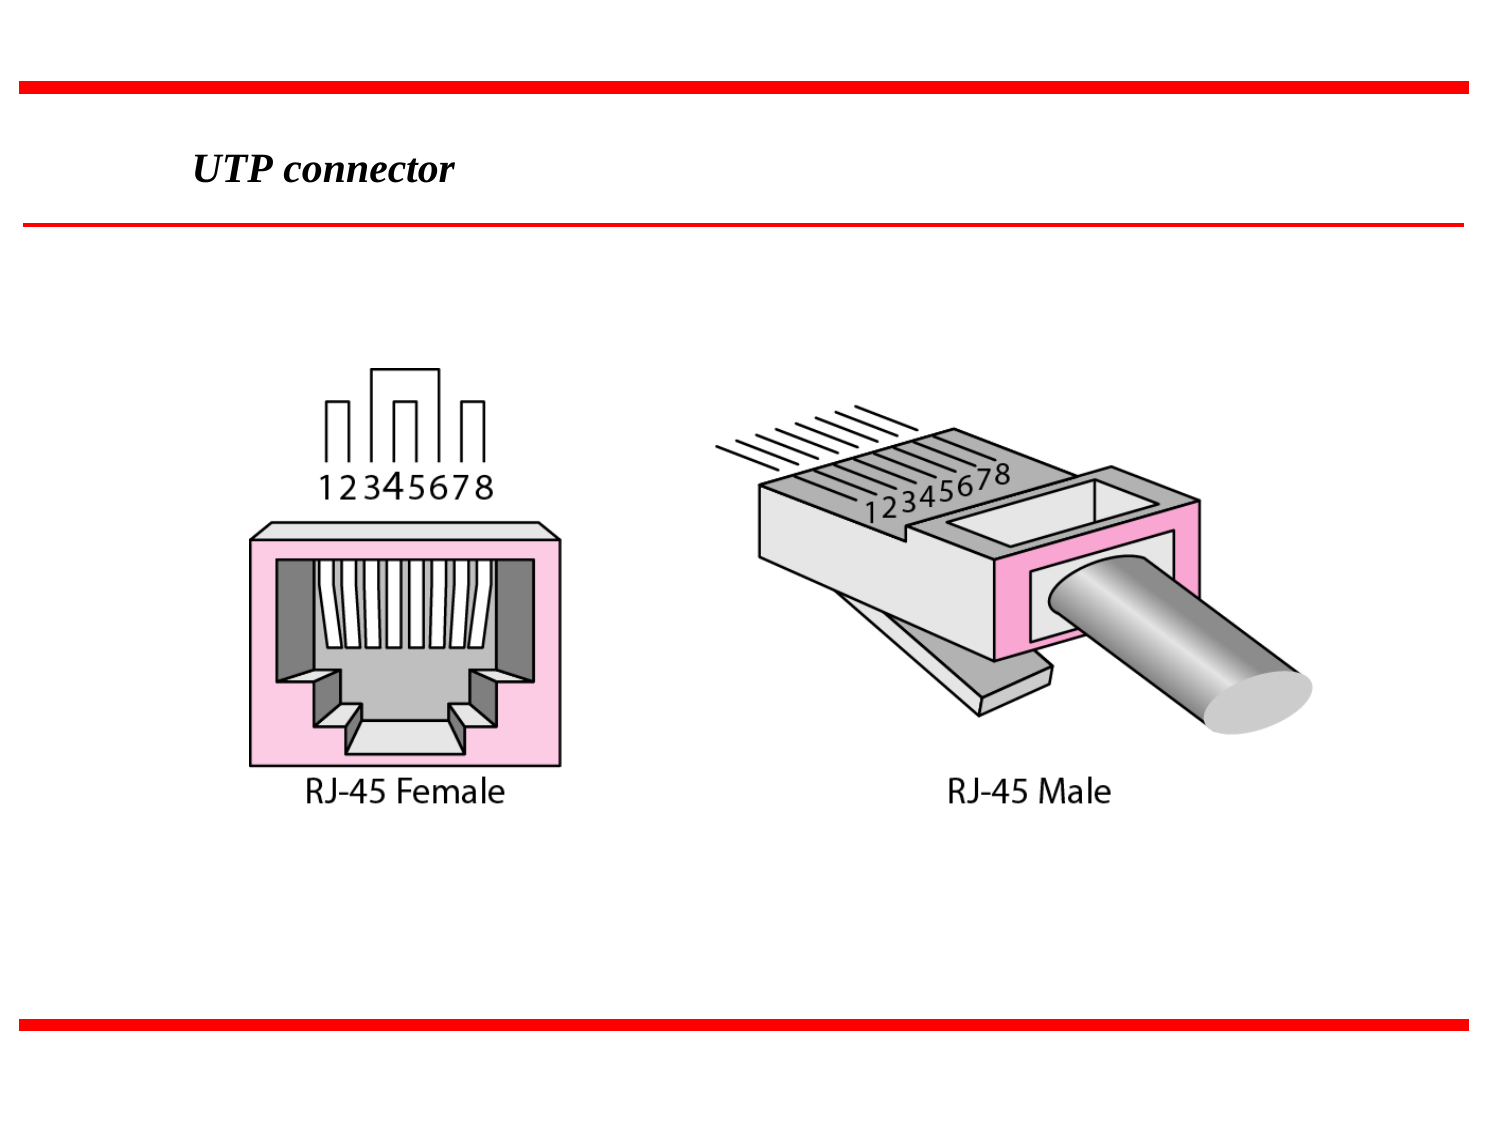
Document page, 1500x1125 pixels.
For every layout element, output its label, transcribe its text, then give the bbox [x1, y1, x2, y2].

text_box UTP connector [164, 124, 471, 201]
picture [249, 368, 1313, 813]
